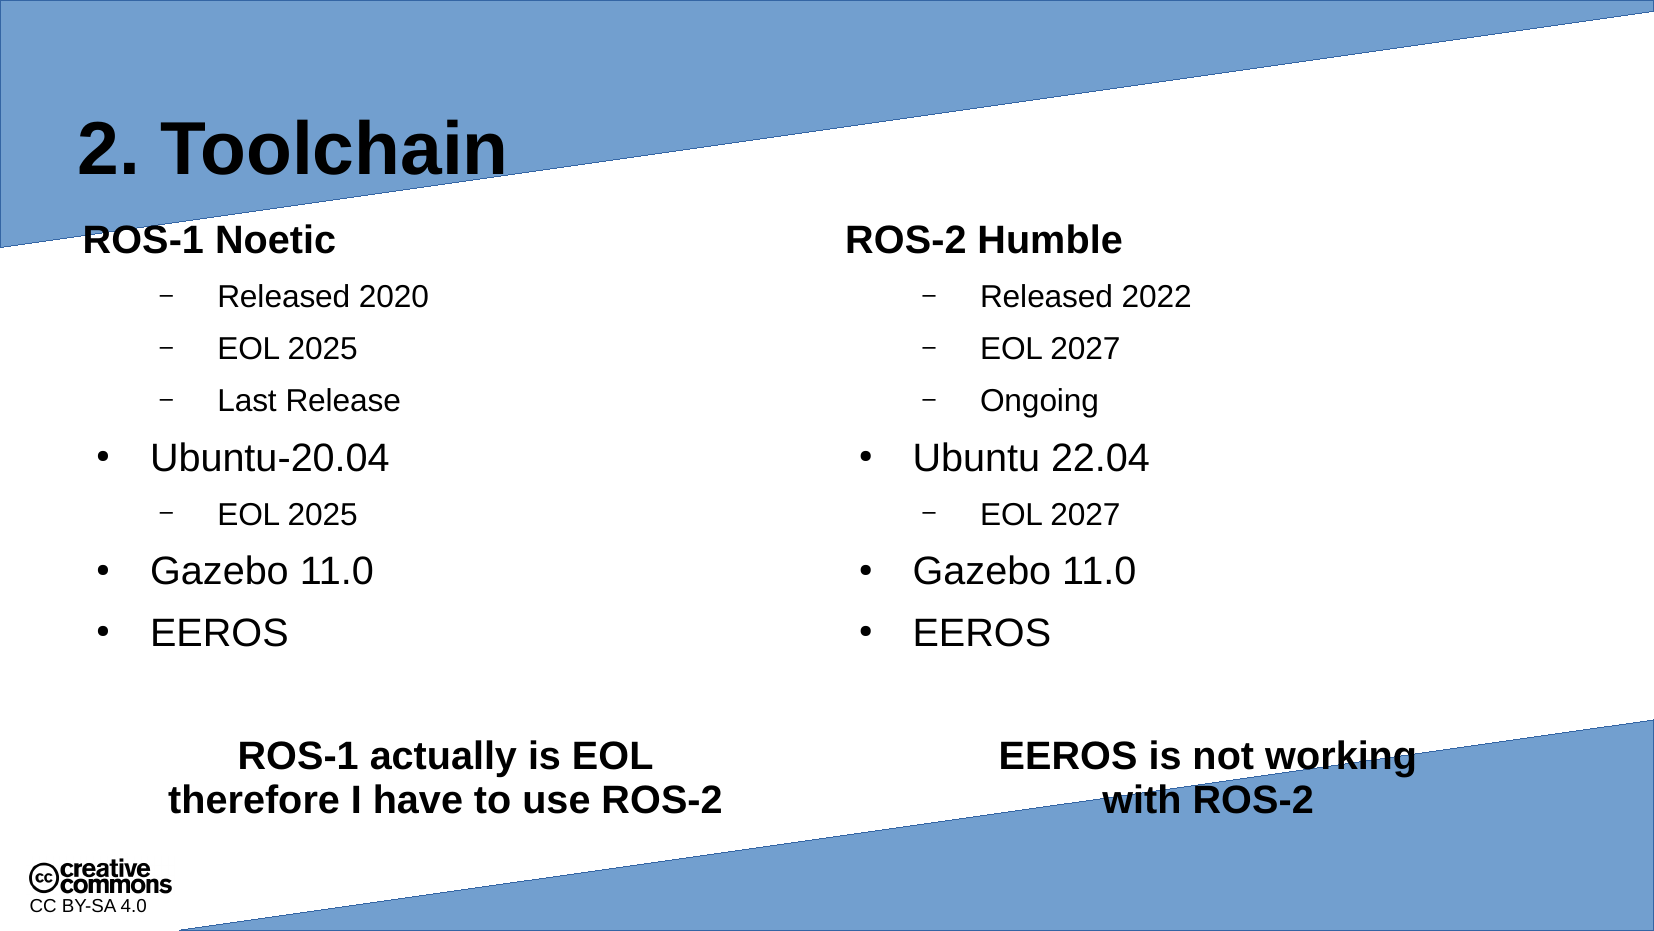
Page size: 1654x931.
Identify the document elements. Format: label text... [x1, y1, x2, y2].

list ROS-2 Humble Released 2022 EOL 2027 Ongoing Ubuntu 22.04 EOL 2027 Gazebo 11.0 EEROS EEROS is not working with ROS-2 [845, 217, 1572, 827]
title 2. Toolchain [77, 69, 1488, 227]
list ROS-1 Noetic Released 2020 EOL 2025 Last Release Ubuntu-20.04 EOL 2025 Gazebo 11.0 EEROS ROS-1 actually is EOL therefore I have to use ROS-2 [82, 217, 809, 827]
picture [26, 856, 175, 895]
